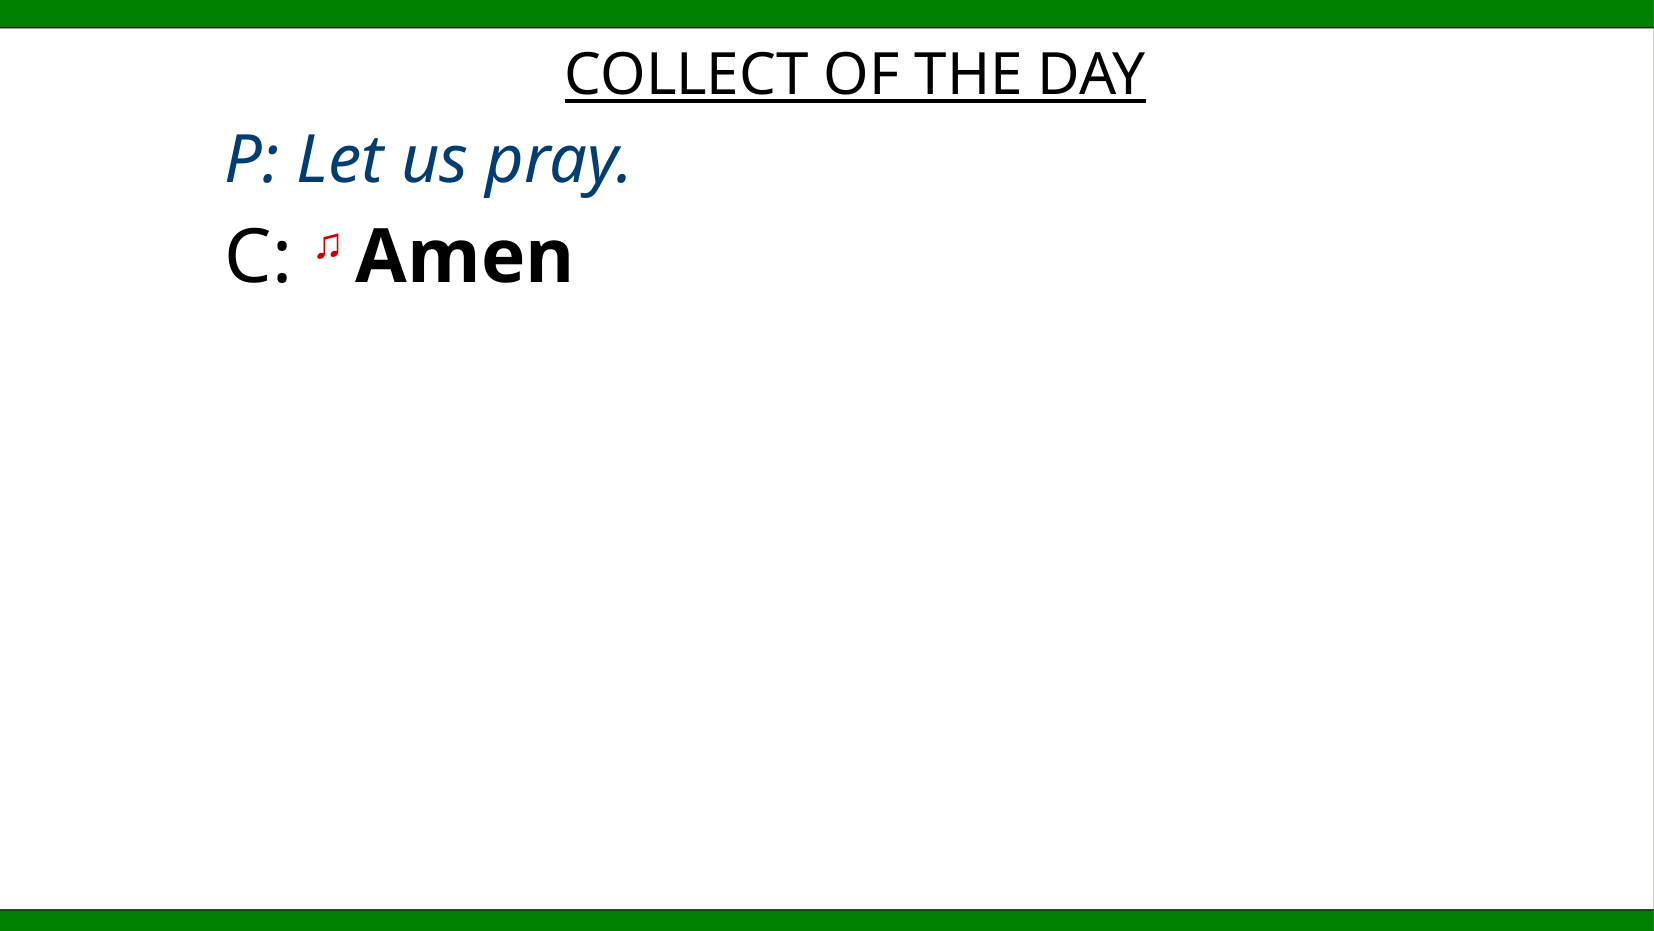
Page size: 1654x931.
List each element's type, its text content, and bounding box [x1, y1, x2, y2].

picture [0, 0, 1654, 931]
text_box COLLECT OF THE DAY P: Let us pray. C: ♫ Amen [210, 25, 1486, 306]
